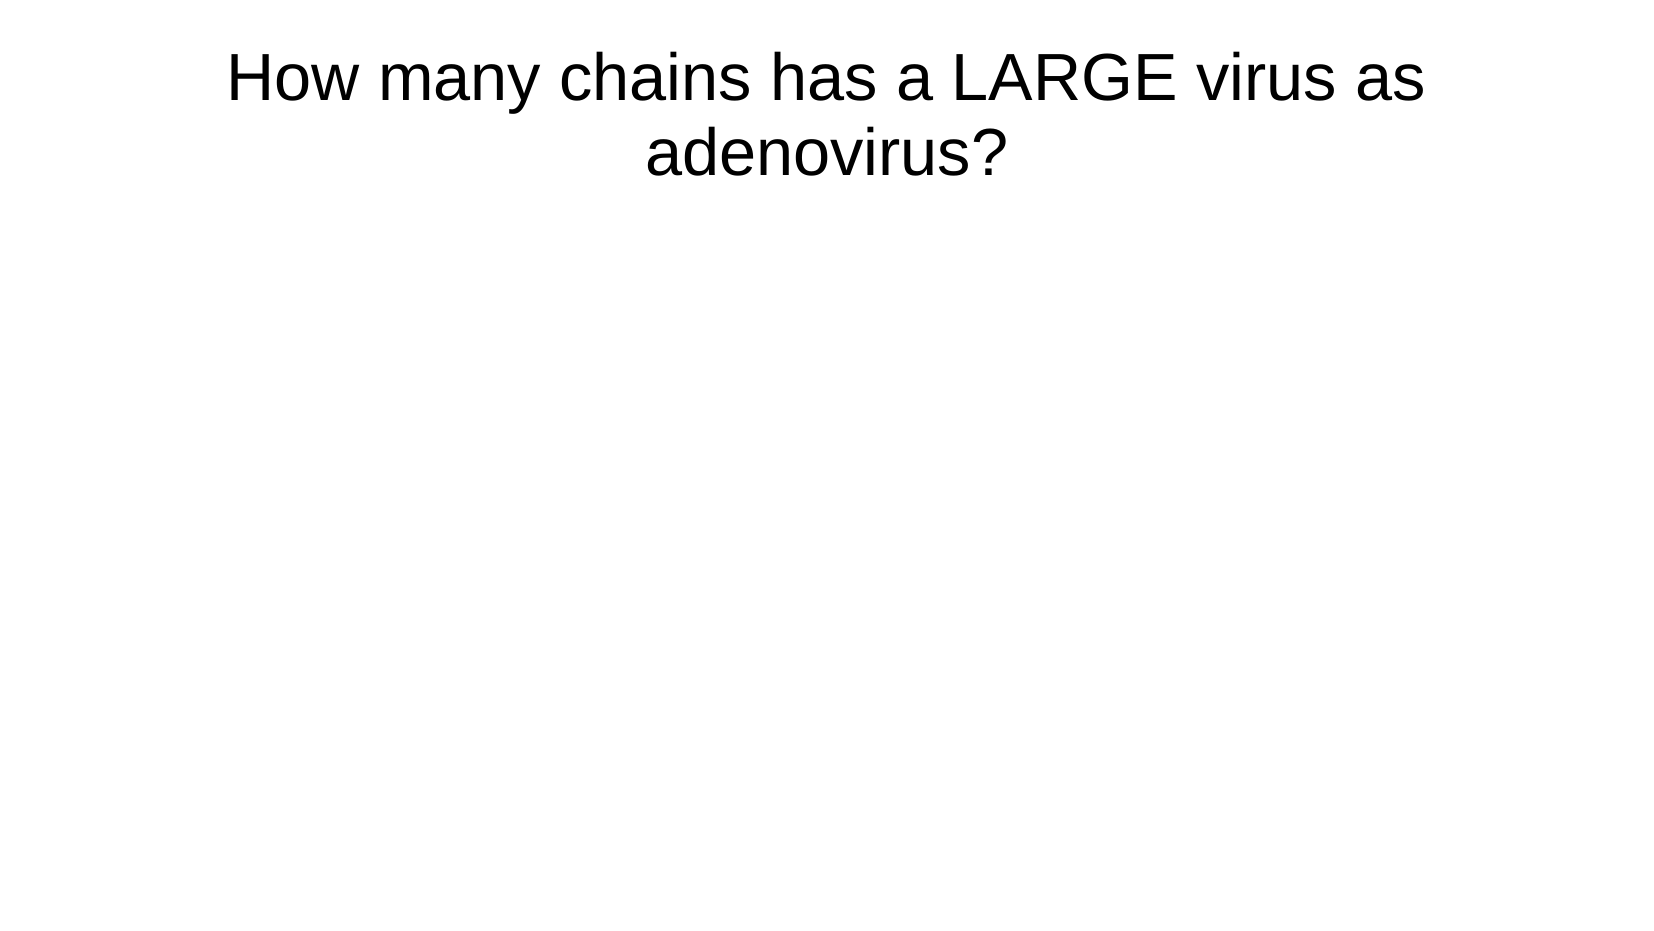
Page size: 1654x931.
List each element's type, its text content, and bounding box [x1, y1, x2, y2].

title How many chains has a LARGE virus as adenovirus? [82, 37, 1571, 193]
